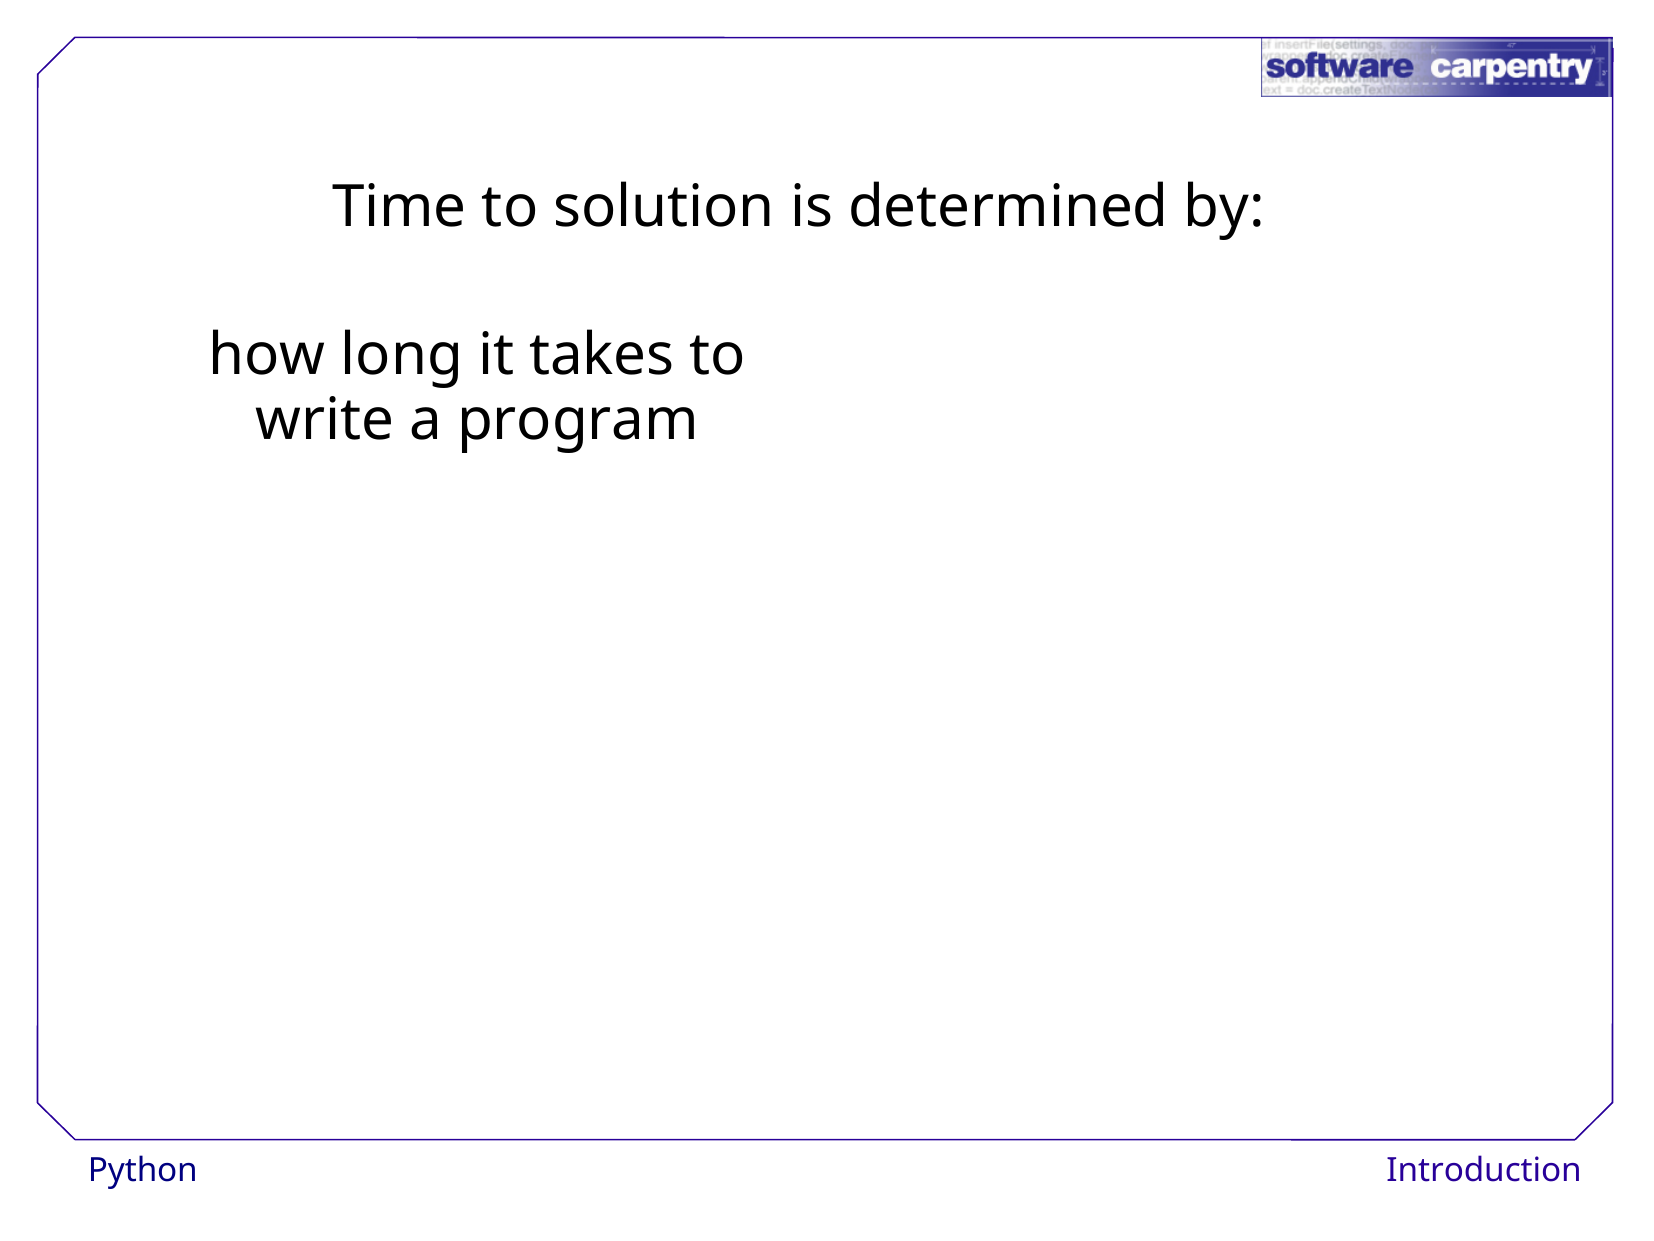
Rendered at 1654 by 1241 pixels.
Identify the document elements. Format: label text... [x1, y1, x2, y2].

table_header Time to solution is determined by: [156, 166, 1441, 315]
picture [1261, 39, 1613, 97]
table_cell [799, 315, 1441, 516]
table_cell how long it takes to write a program [156, 315, 799, 516]
